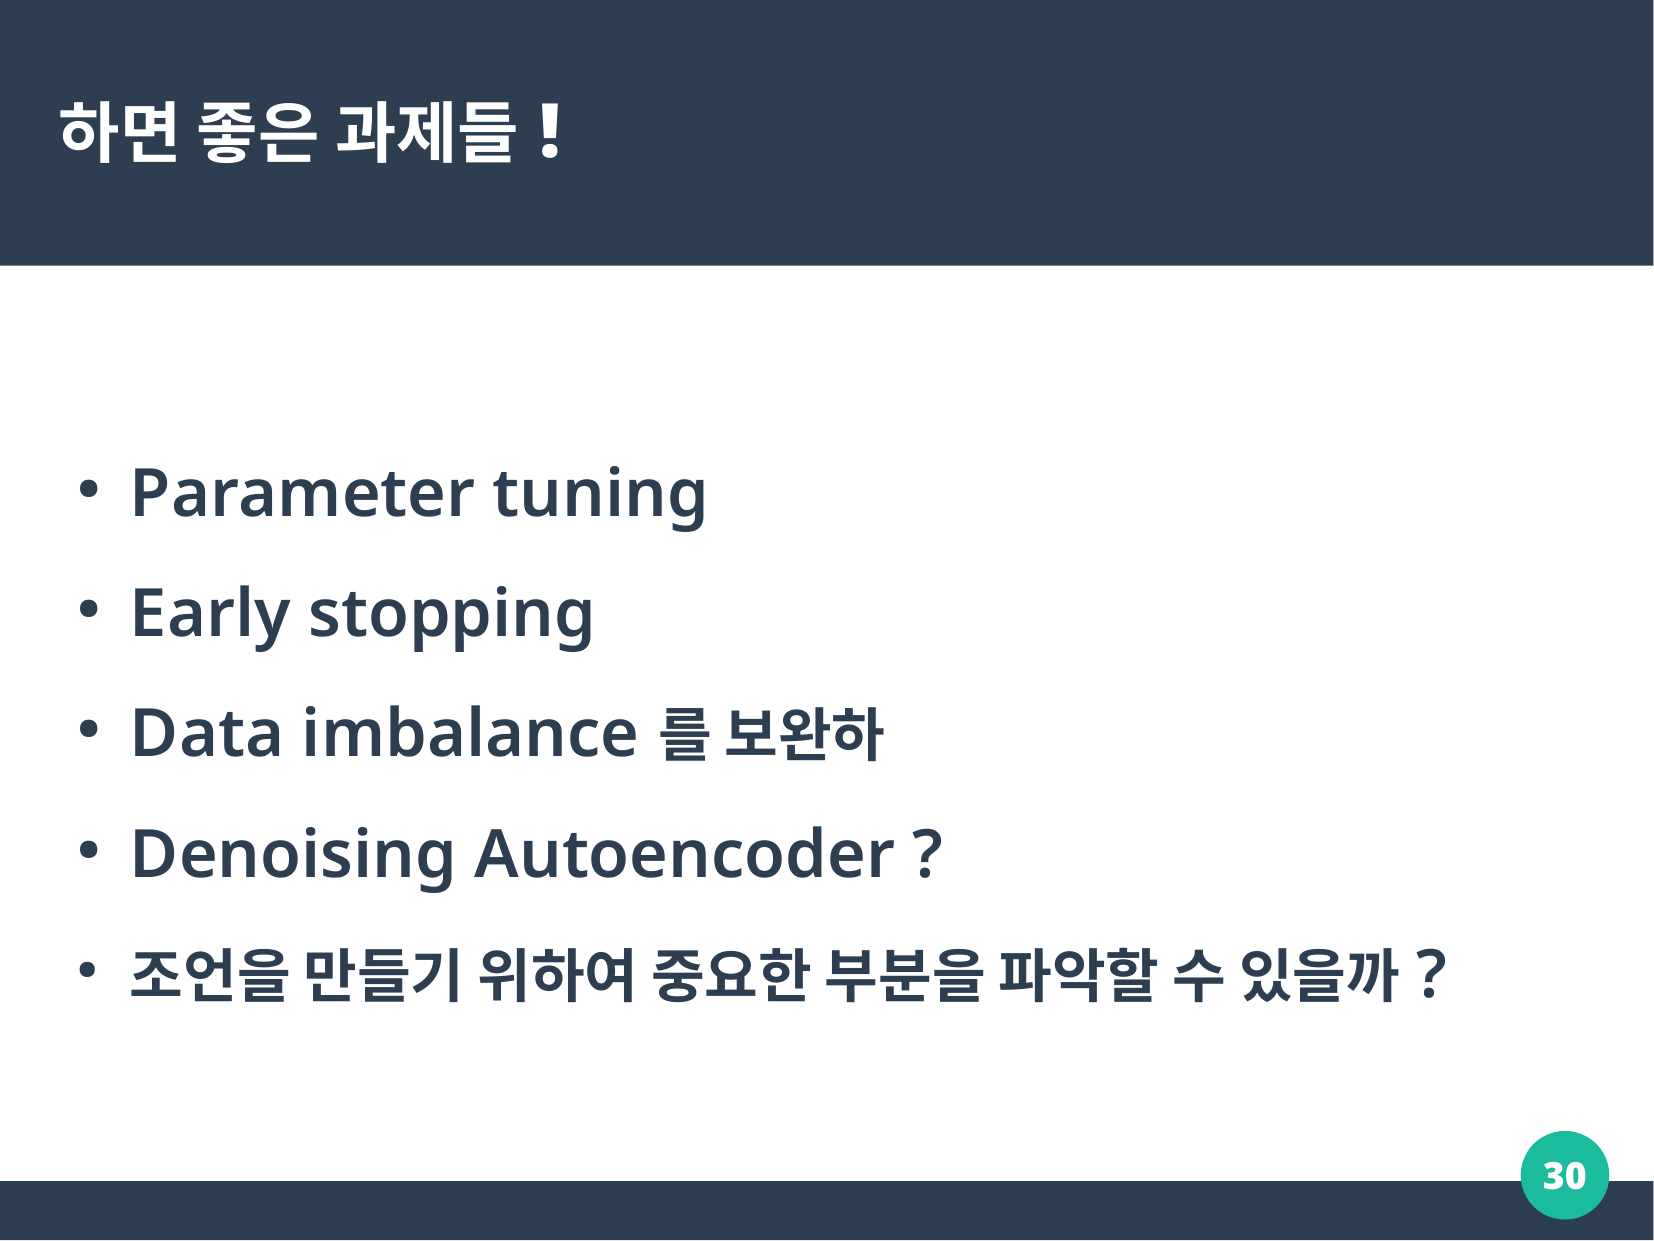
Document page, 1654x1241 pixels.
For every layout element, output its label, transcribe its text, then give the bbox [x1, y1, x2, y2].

list Parameter tuning Early stopping Data imbalance를 보완하 Denoising Autoencoder ? 조언을 만들기 위하여 중요한 부분을 파악할 수 있을까? [59, 324, 1595, 1152]
title 하면 좋은 과제들! [59, 49, 1595, 207]
